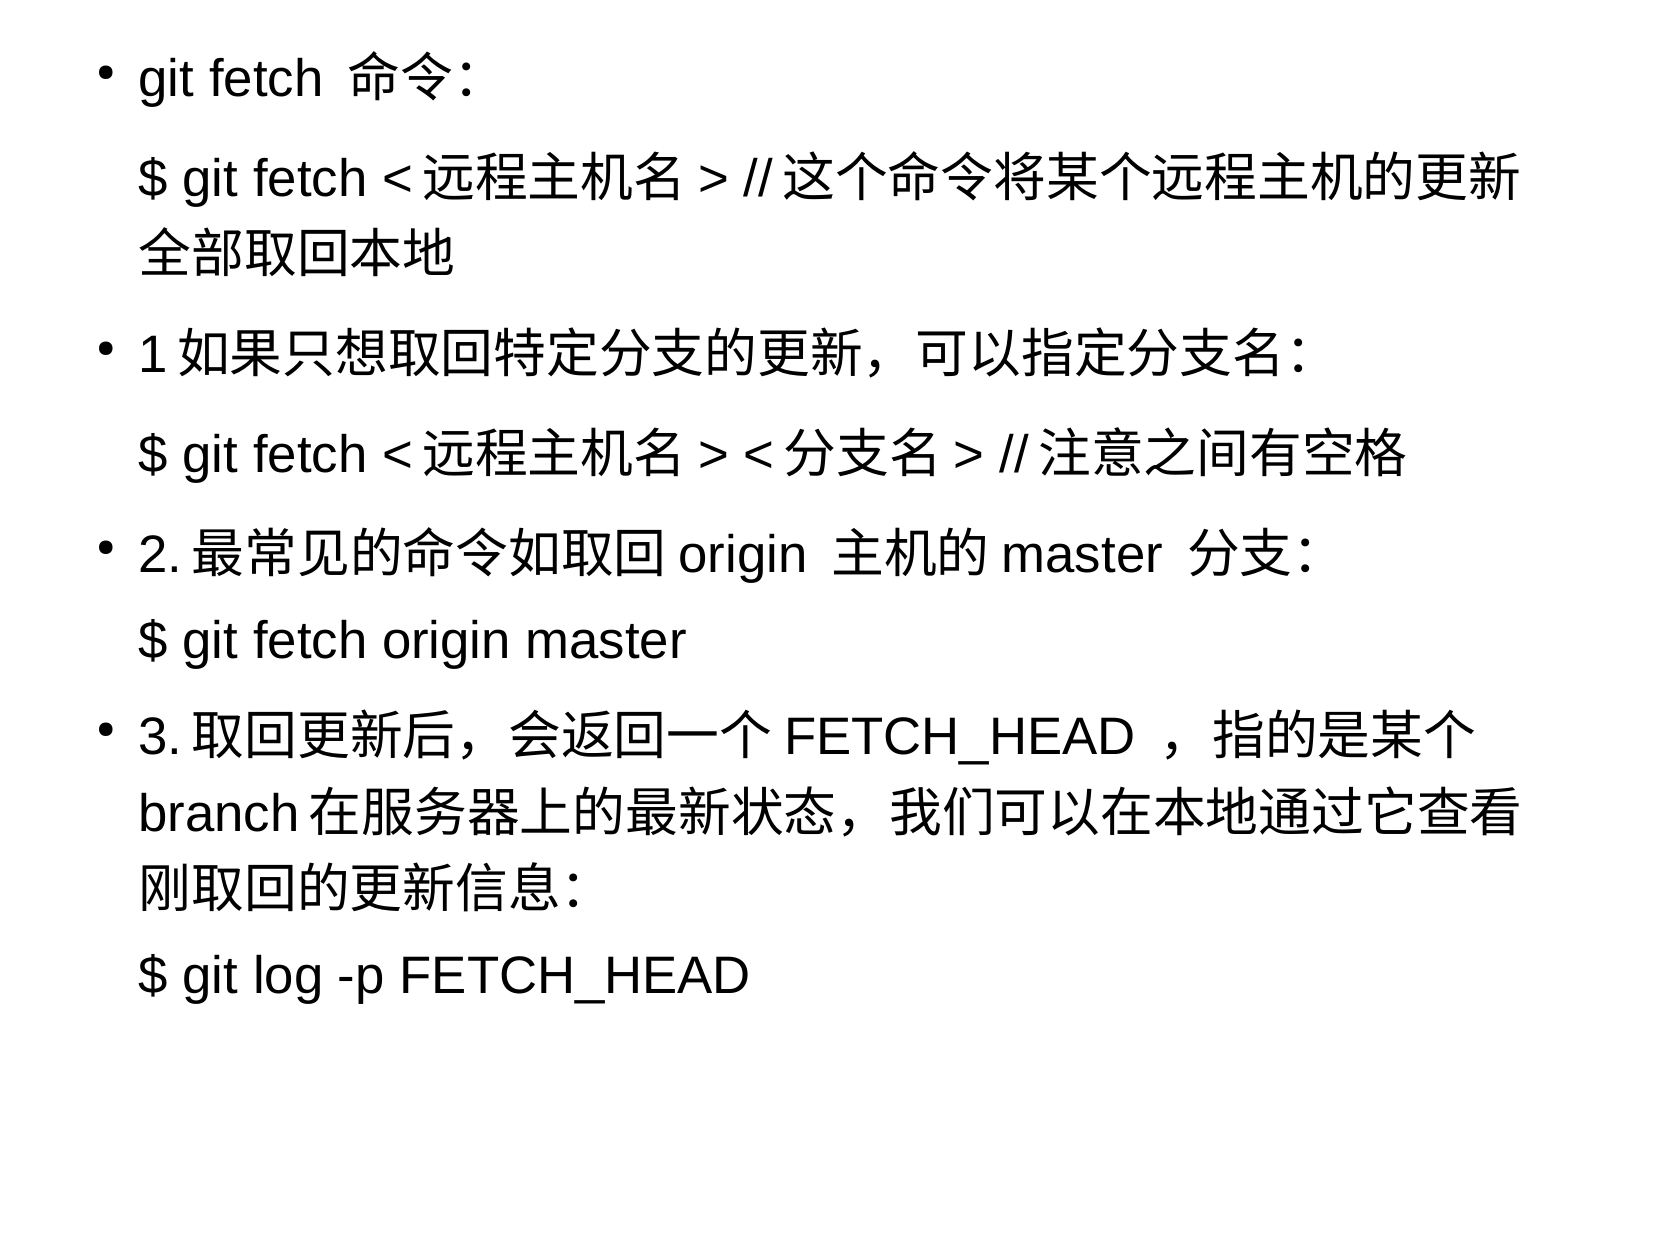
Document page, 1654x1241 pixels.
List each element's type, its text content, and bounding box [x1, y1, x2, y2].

list git fetch 命令： $ git fetch <远程主机名> //这个命令将某个远程主机的更新全部取回本地 1如果只想取回特定分支的更新，可以指定分支名： $ git fetch <远程主机名> <分支名> //注意之间有空格 2.最常见的命令如取回origin 主机的master 分支： $ git fetch origin master 3.取回更新后，会返回一个FETCH_HEAD ，指的是某个branch在服务器上的最新状态，我们可以在本地通过它查看刚取回的更新信息： $ git log -p FETCH_HEAD [82, 35, 1571, 1010]
